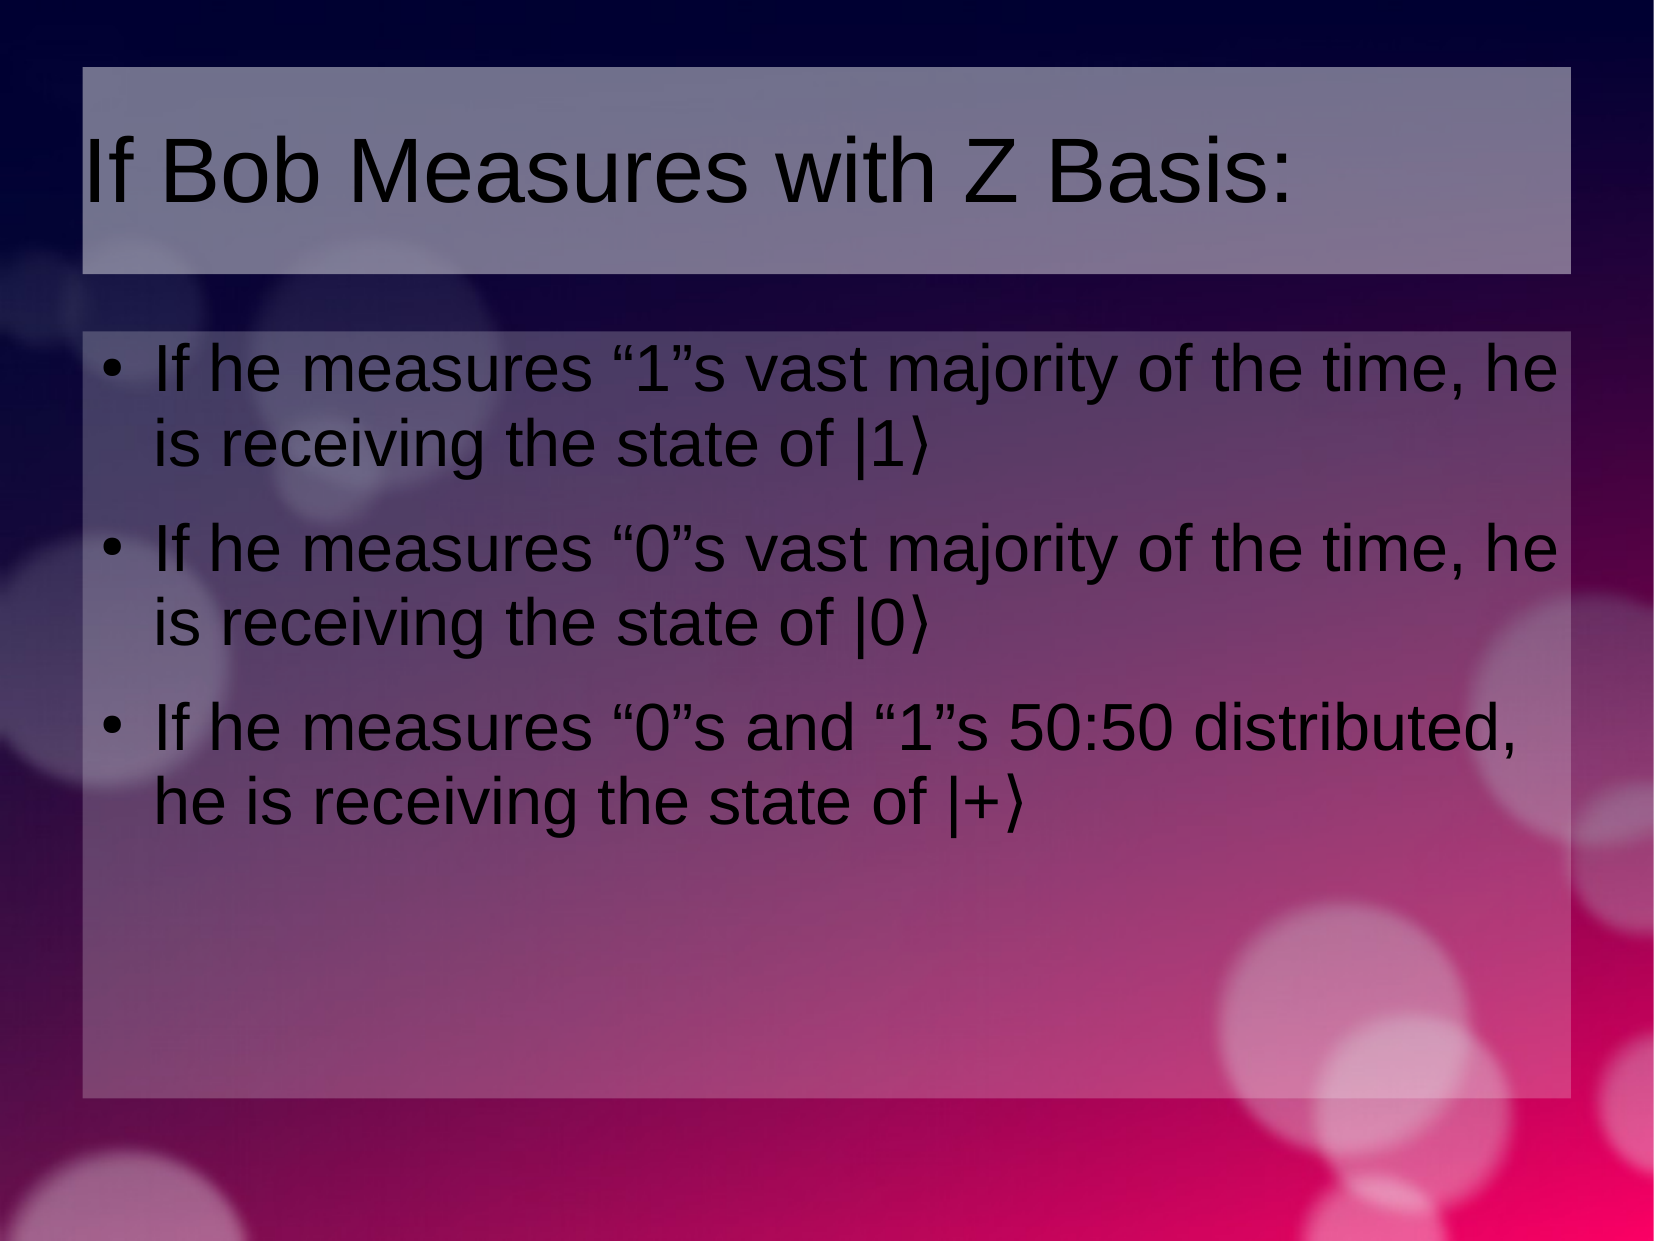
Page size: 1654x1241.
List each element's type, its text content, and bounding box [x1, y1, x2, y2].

title If Bob Measures with Z Basis: [82, 67, 1571, 275]
list If he measures “1”s vast majority of the time, he is receiving the state of |1⟩ If he measures “0”s vast majority of the time, he is receiving the state of |0⟩ If he measures “0”s and “1”s 50:50 distributed, he is receiving the state of |+⟩ [82, 331, 1571, 1099]
picture [0, 0, 1654, 1241]
